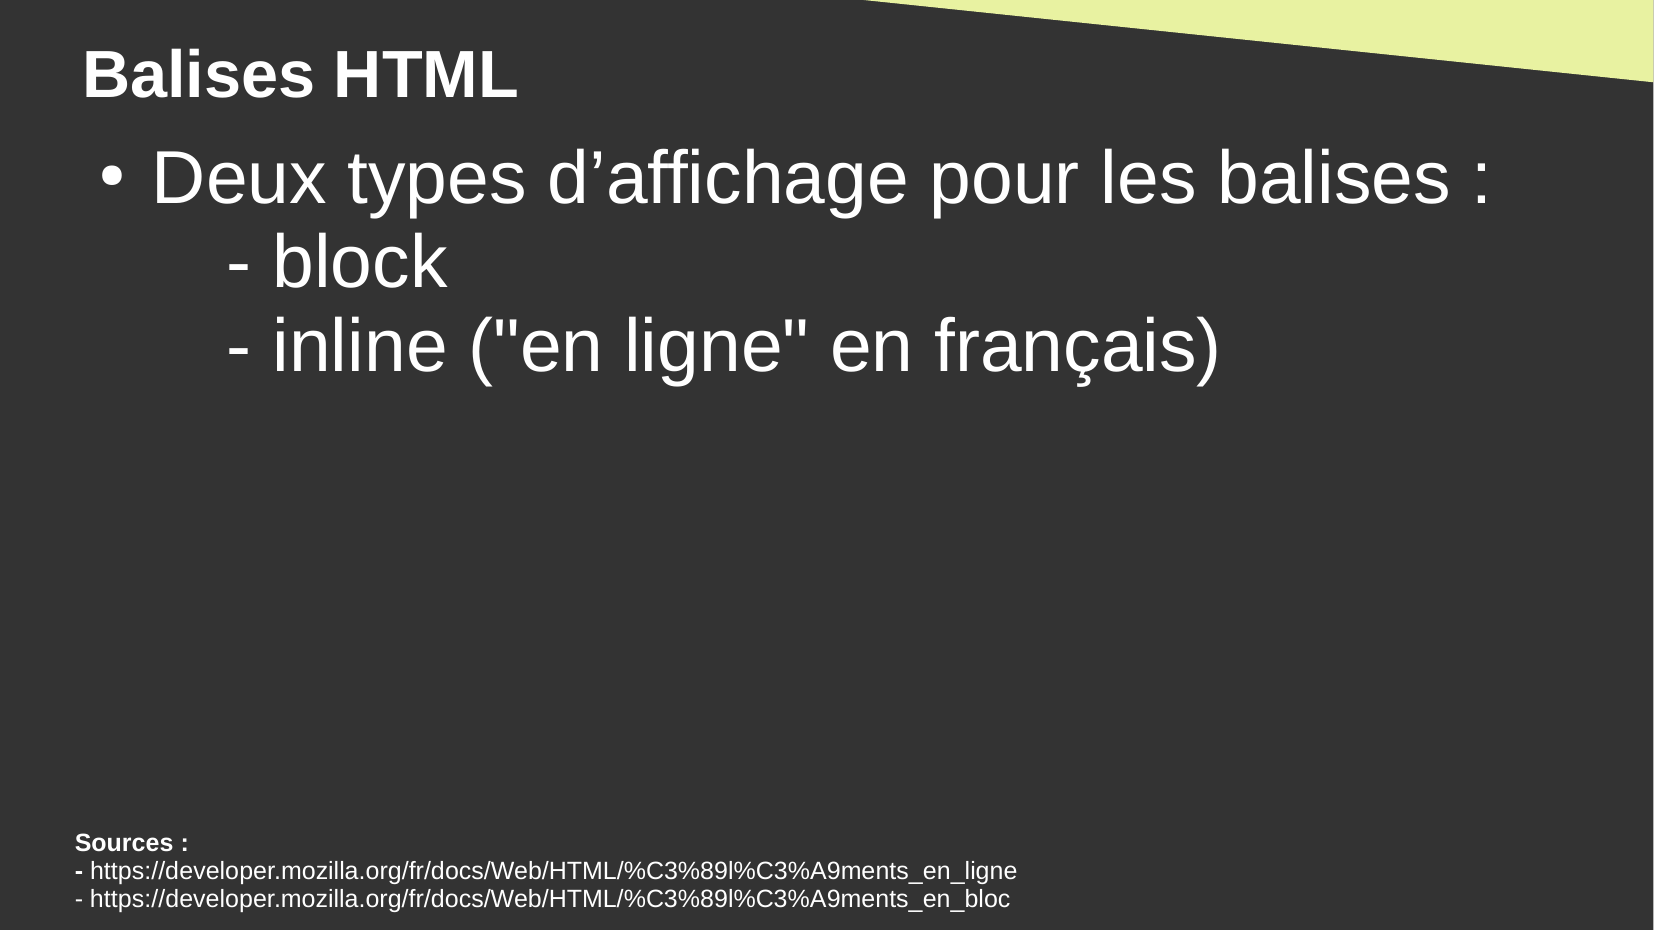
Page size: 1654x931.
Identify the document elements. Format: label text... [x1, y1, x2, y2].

list Deux types d’affichage pour les balises : - block - inline ("en ligne" en français) [80, 135, 1620, 507]
text_box [863, 0, 1654, 83]
title Balises HTML [82, 37, 1571, 114]
text_box Sources : - https://developer.mozilla.org/fr/docs/Web/HTML/%C3%89l%C3%A9ments_en_ligne - https://developer.mozilla.org/fr/docs/Web/HTML/%C3%89l%C3%A9ments_en_bloc [59, 821, 1546, 920]
